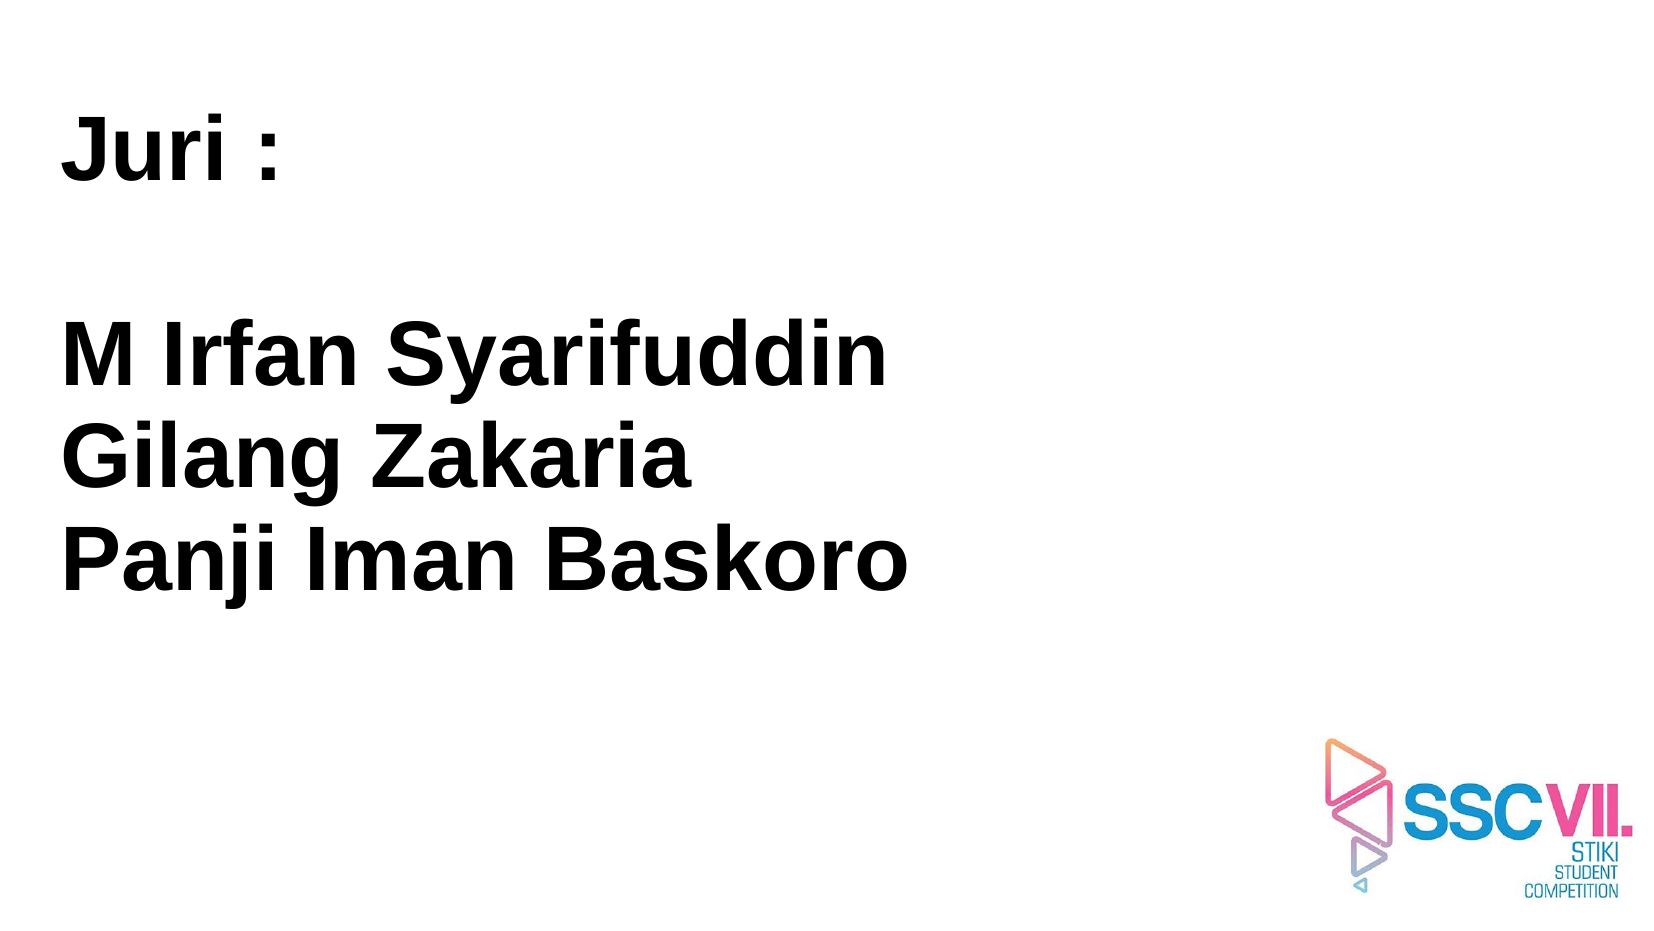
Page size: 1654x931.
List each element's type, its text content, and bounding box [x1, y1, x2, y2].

picture [1320, 729, 1637, 906]
title Juri : M Irfan Syarifuddin Gilang Zakaria Panji Iman Baskoro [60, 97, 1015, 610]
